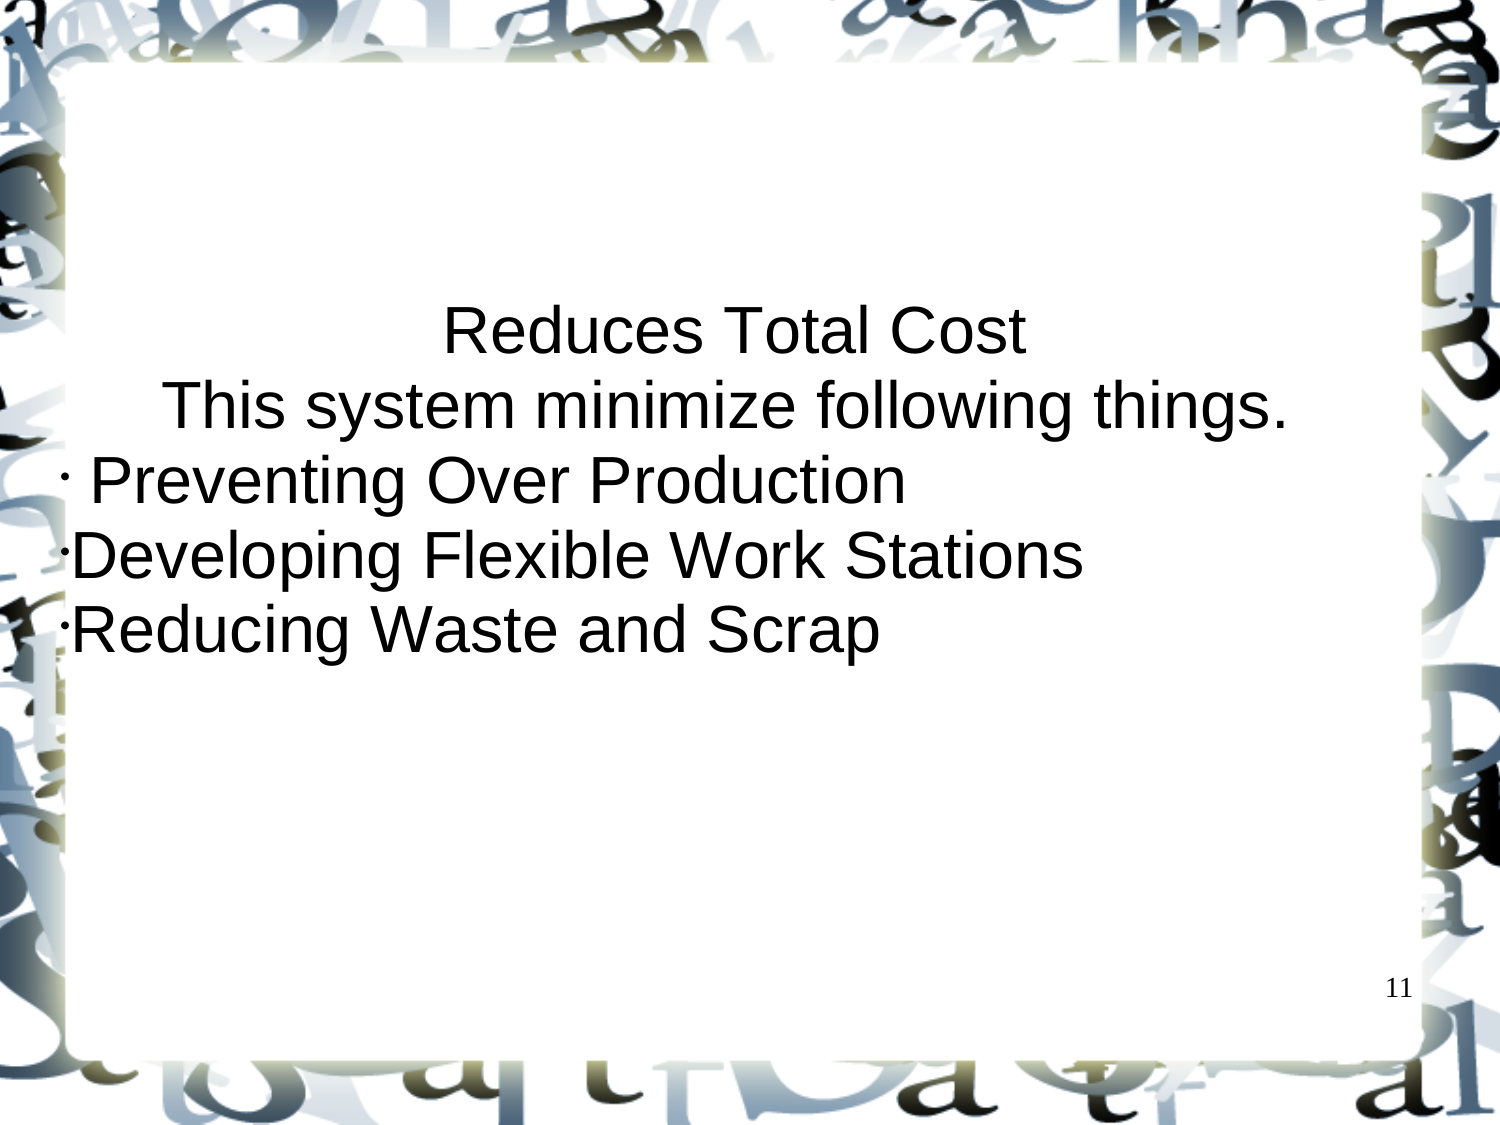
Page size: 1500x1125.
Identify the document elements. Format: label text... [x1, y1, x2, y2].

subtitle Reduces Total Cost This system minimize following things. Preventing Over Production Developing Flexible Work Stations Reducing Waste and Scrap [60, 75, 1411, 1036]
picture [0, 0, 1500, 1125]
